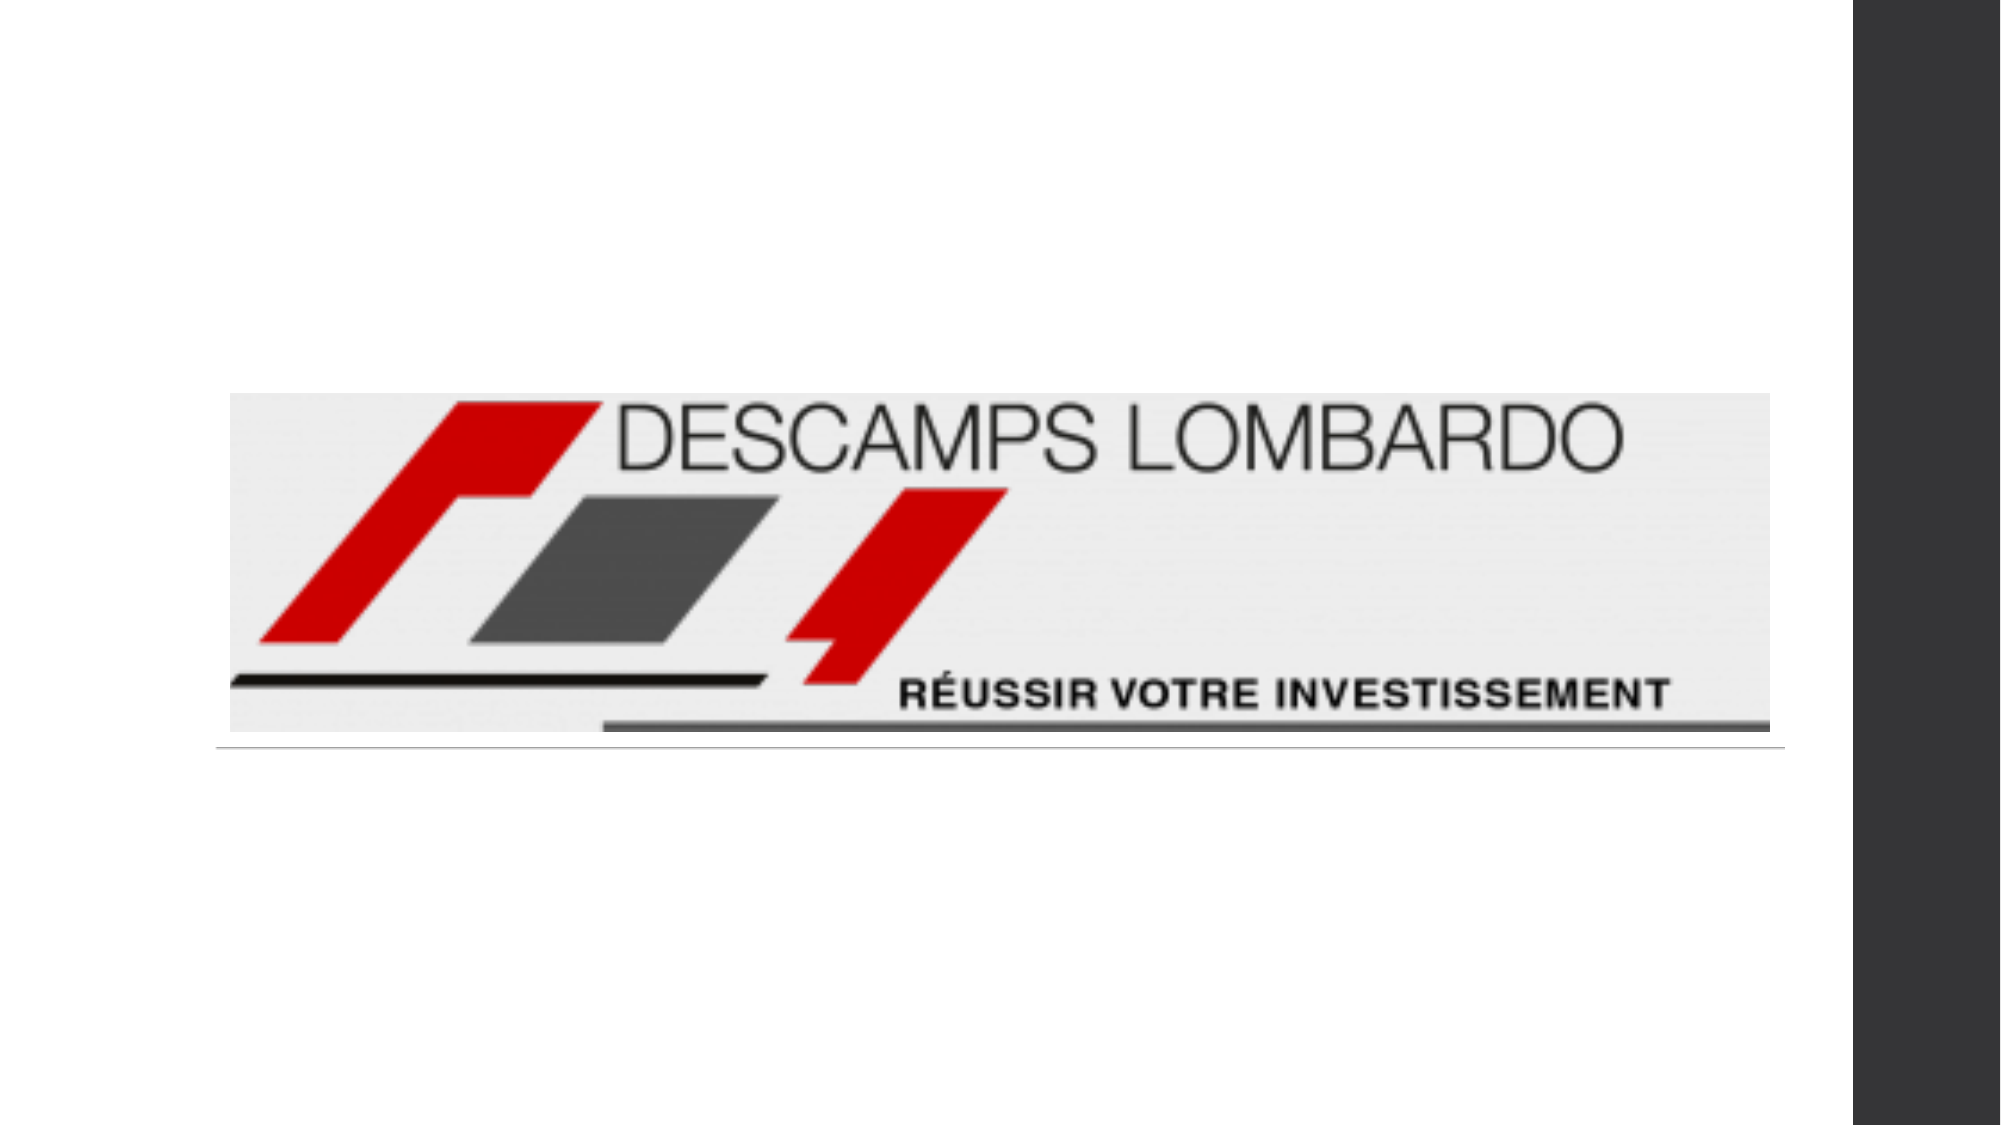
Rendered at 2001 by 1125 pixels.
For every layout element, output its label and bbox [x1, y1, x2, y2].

picture [229, 392, 1771, 733]
